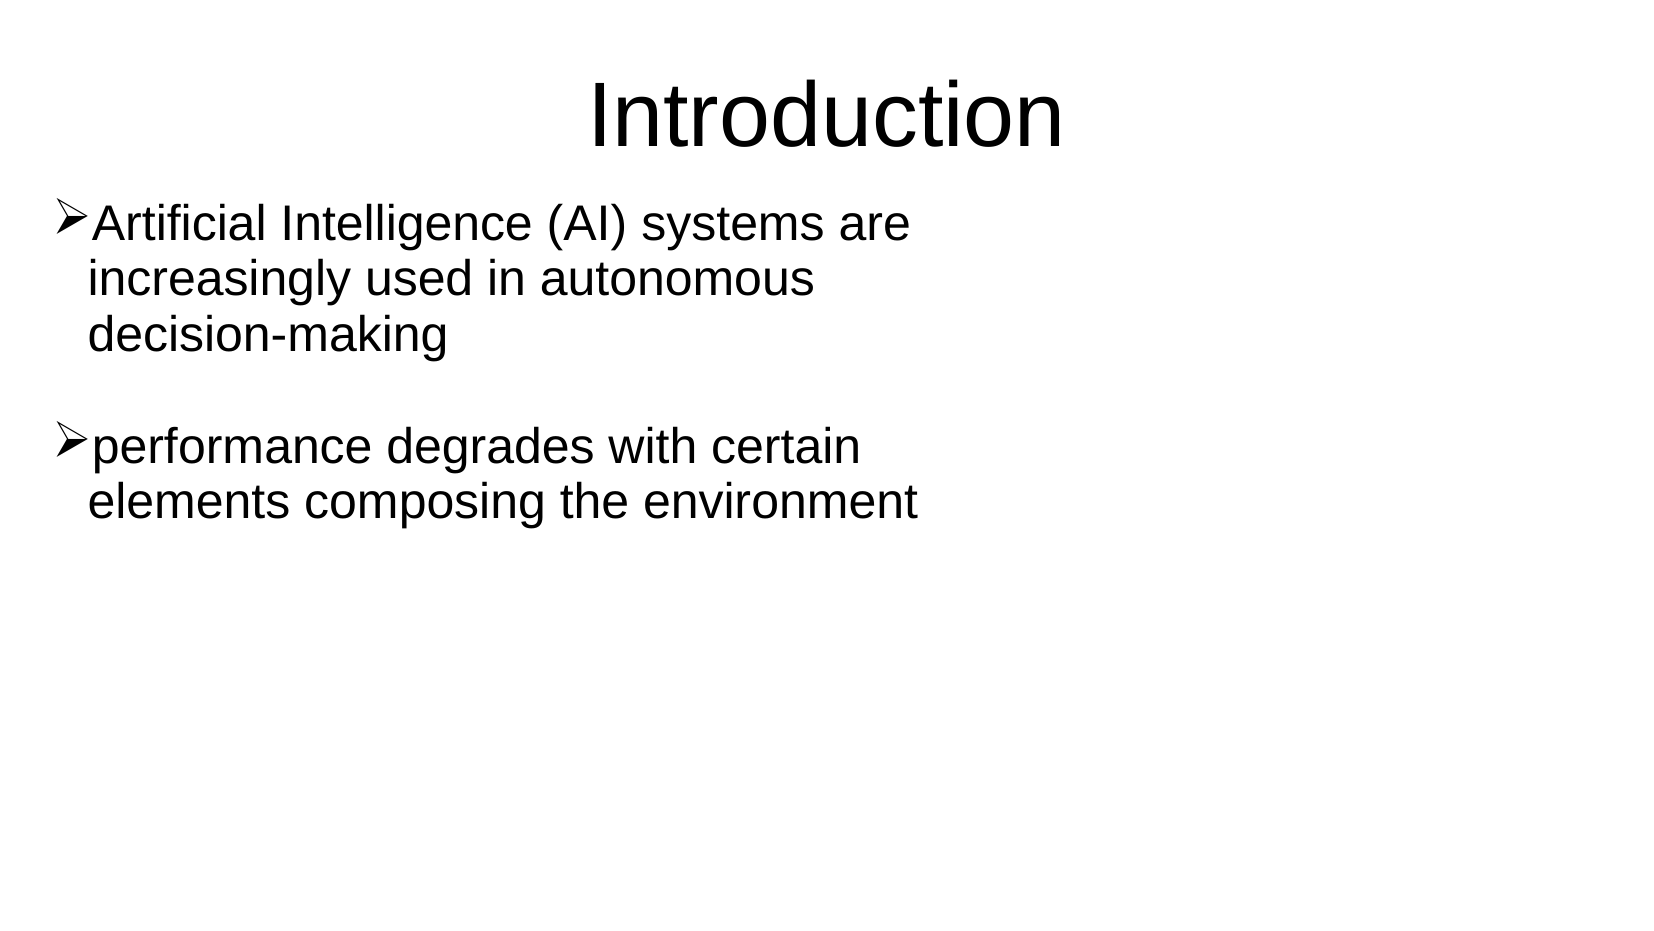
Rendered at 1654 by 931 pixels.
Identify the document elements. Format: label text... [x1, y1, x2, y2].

title Introduction [82, 37, 1571, 193]
text_box Artificial Intelligence (AI) systems are increasingly used in autonomous decision-making performance degrades with certain elements composing the environment [37, 187, 976, 863]
